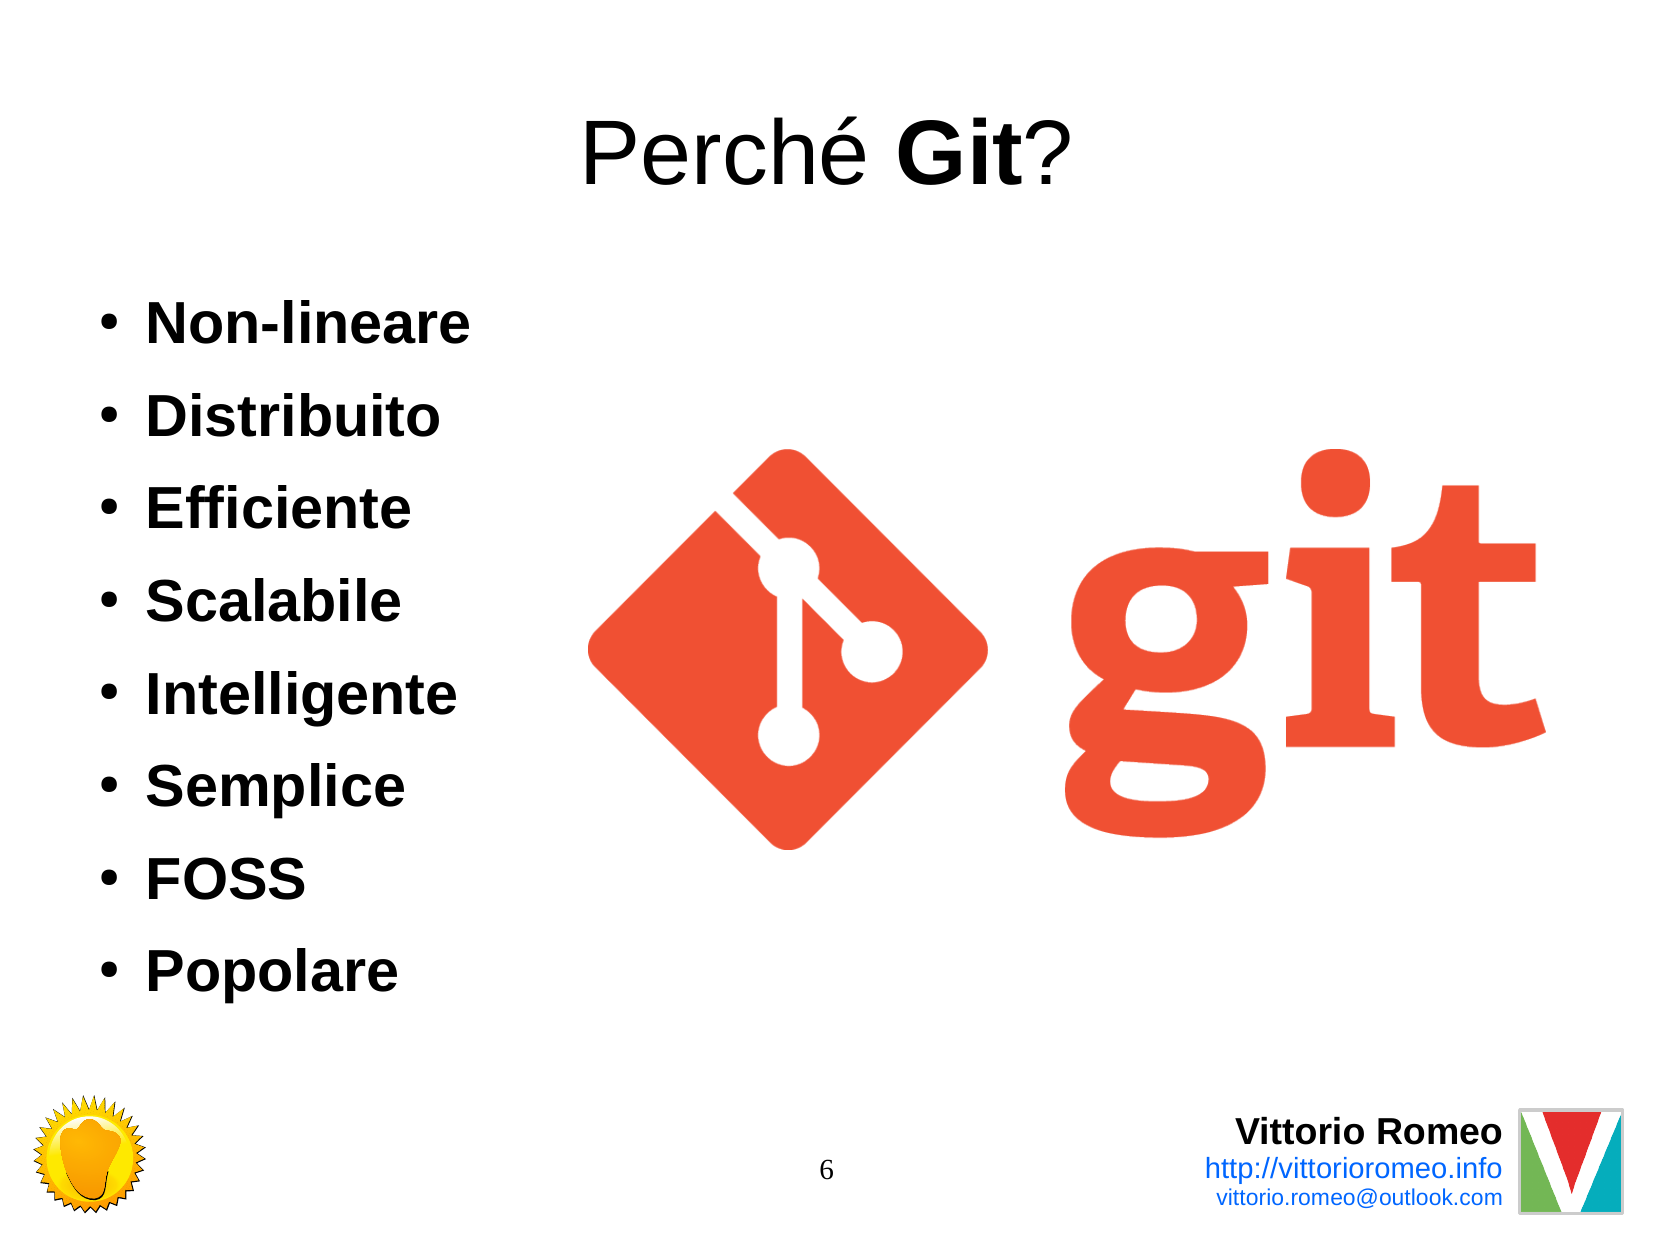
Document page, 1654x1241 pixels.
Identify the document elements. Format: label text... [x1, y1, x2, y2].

picture [588, 449, 1546, 850]
picture [1521, 1112, 1621, 1212]
title Perché Git? [82, 49, 1571, 257]
list Non-lineare Distribuito Efficiente Scalabile Intelligente Semplice FOSS Popolare [82, 290, 809, 1010]
